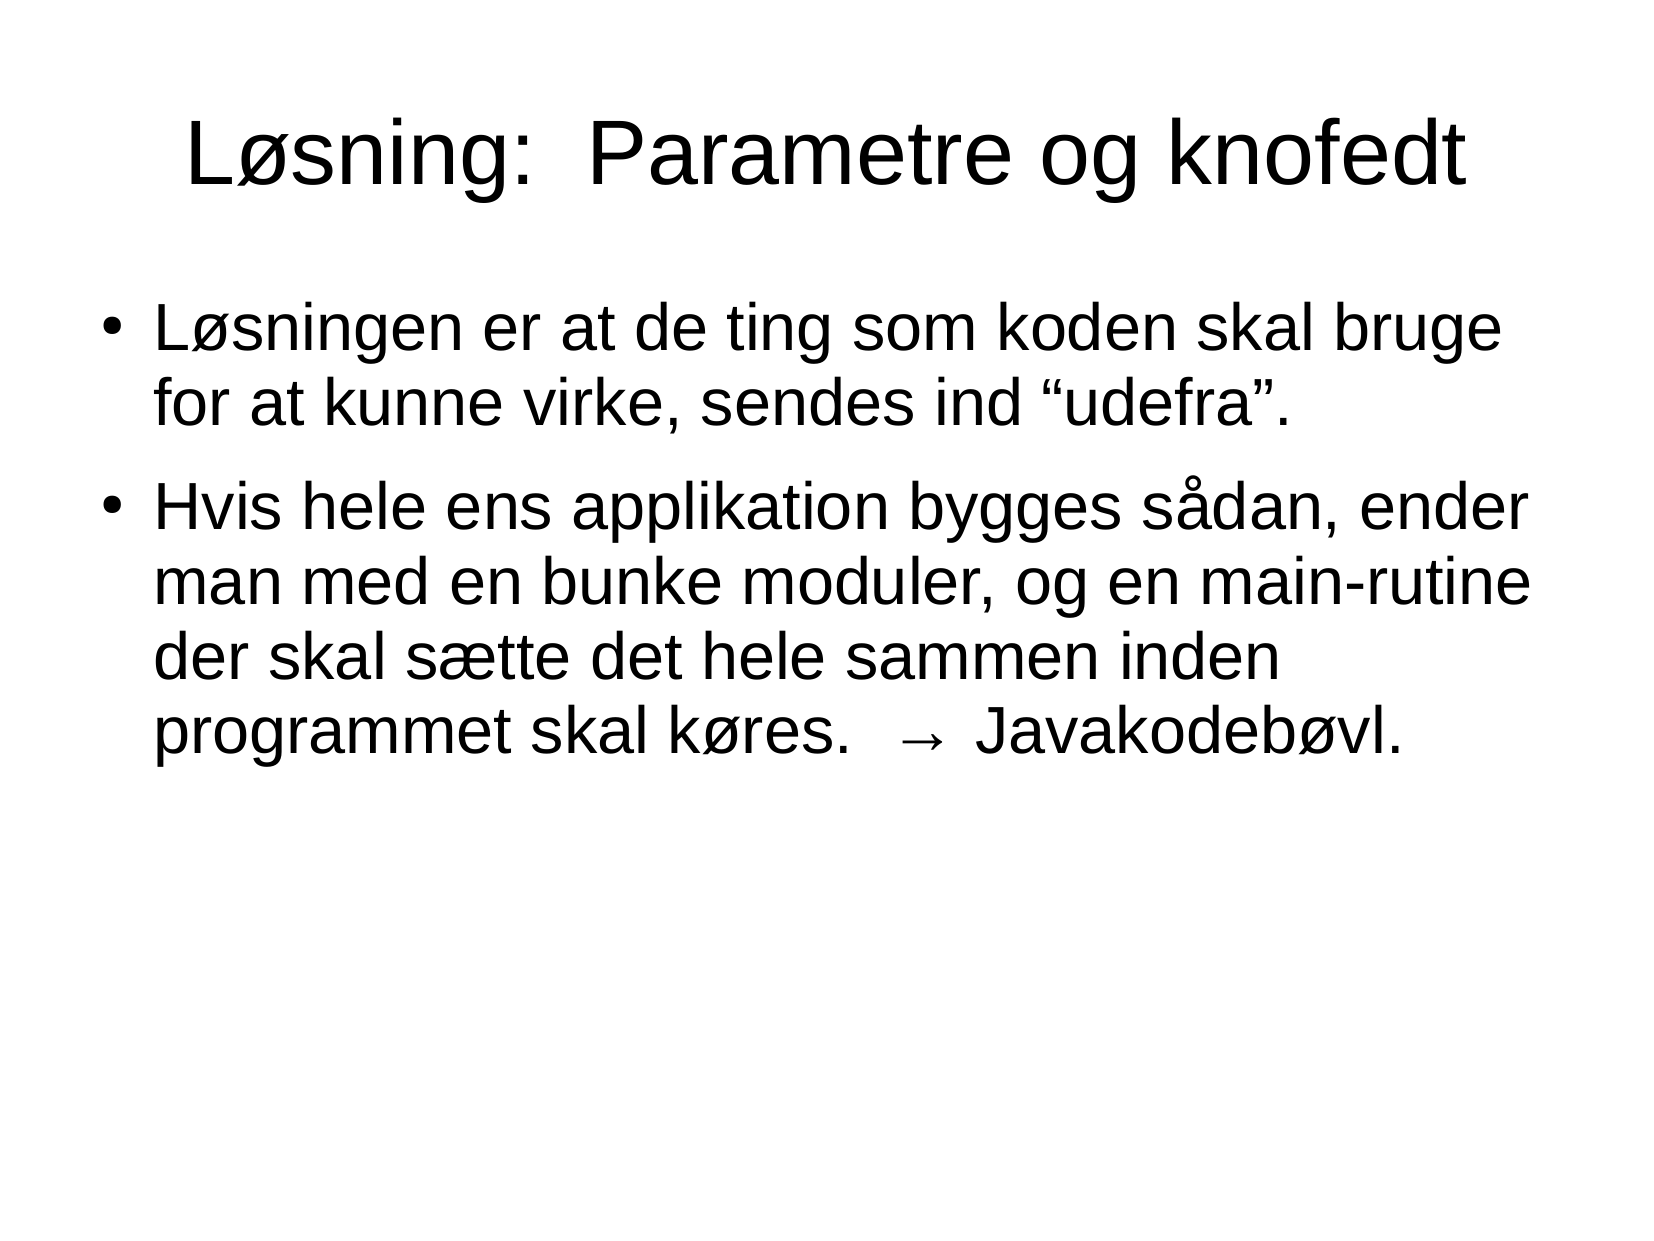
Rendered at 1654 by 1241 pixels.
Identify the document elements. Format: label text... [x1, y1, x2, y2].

list Løsningen er at de ting som koden skal bruge for at kunne virke, sendes ind “udefra”. Hvis hele ens applikation bygges sådan, ender man med en bunke moduler, og en main-rutine der skal sætte det hele sammen inden programmet skal køres. → Javakodebøvl. [82, 290, 1571, 1010]
title Løsning: Parametre og knofedt [82, 49, 1571, 257]
